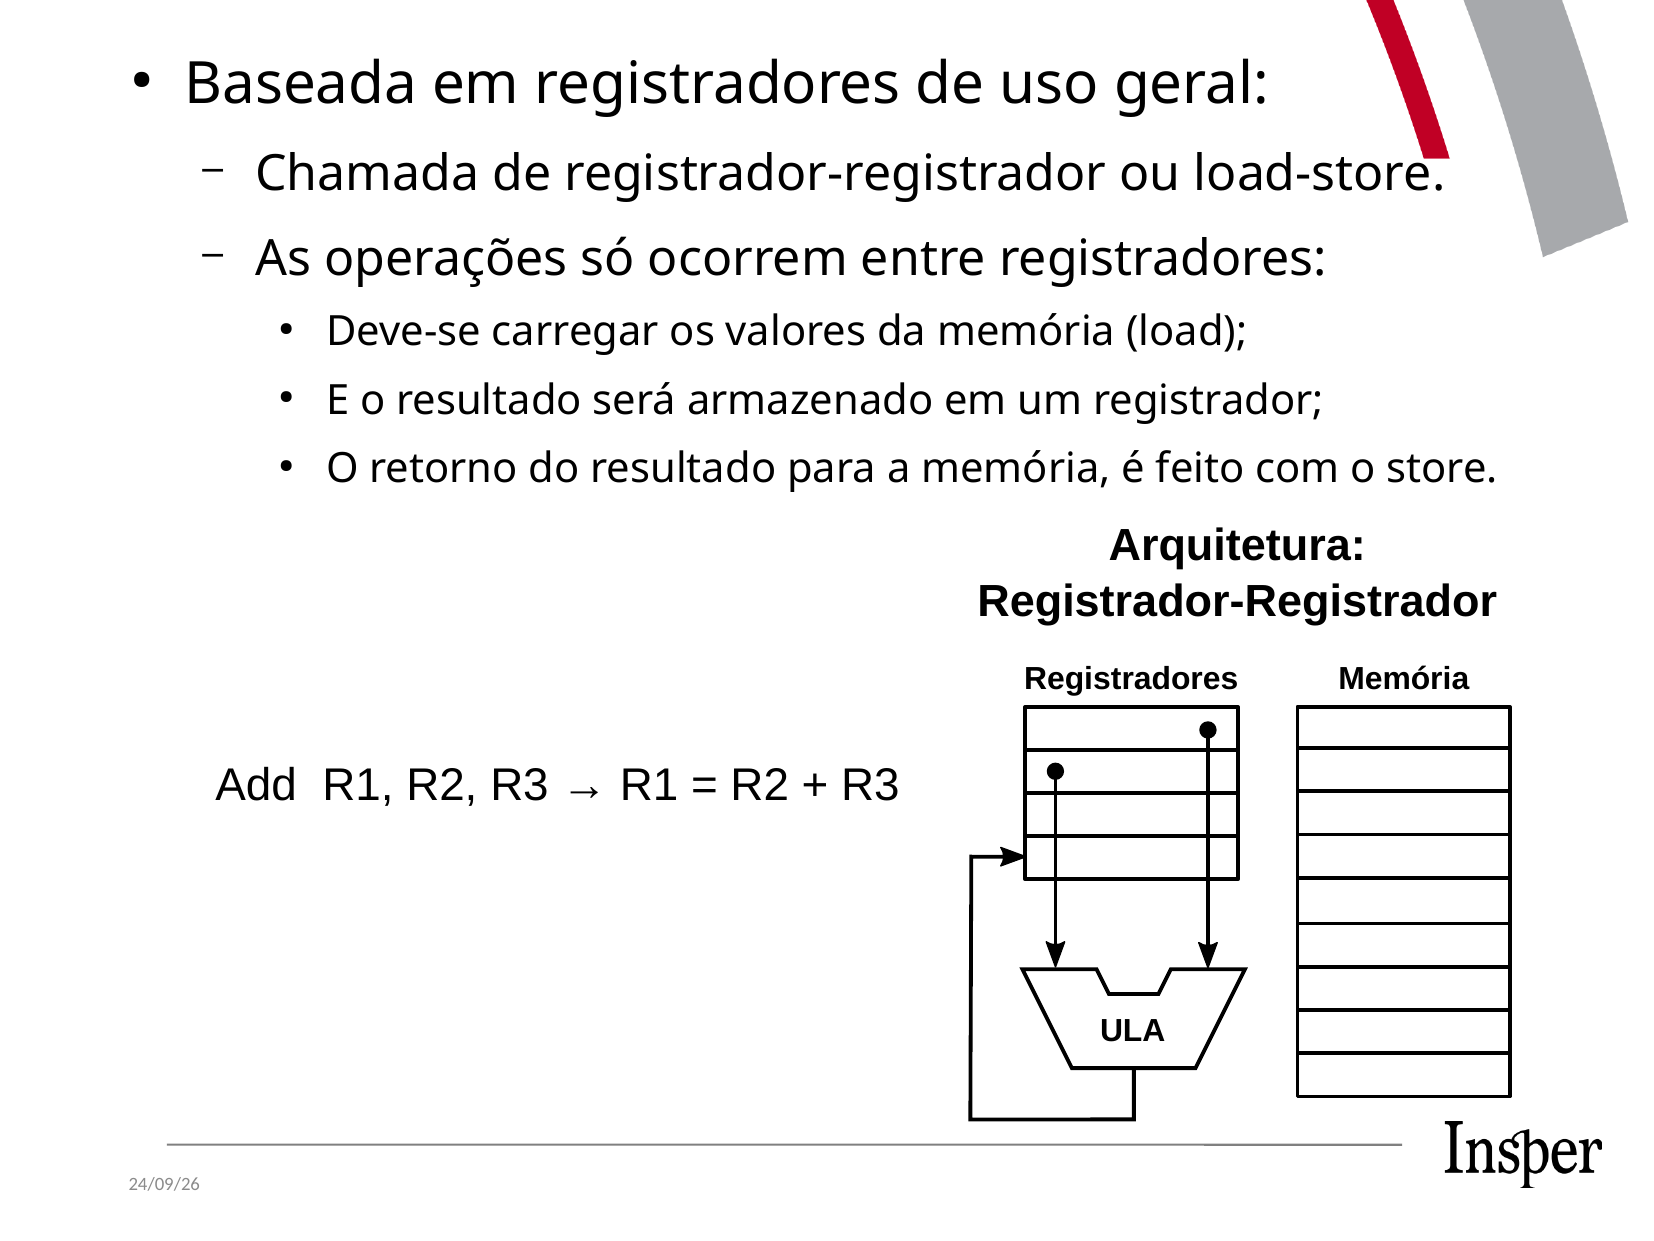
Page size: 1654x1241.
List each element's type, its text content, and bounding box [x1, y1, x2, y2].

text_box Add R1, R2, R3 → R1 = R2 + R3 [200, 751, 916, 818]
list Baseada em registradores de uso geral: Chamada de registrador-registrador ou load-store. As operações só ocorrem entre registradores: Deve-se carregar os valores da memória (load); E o resultado será armazenado em um registrador; O retorno do resultado para a memória, é feito com o store. [113, 53, 1540, 1134]
picture [954, 513, 1525, 1136]
